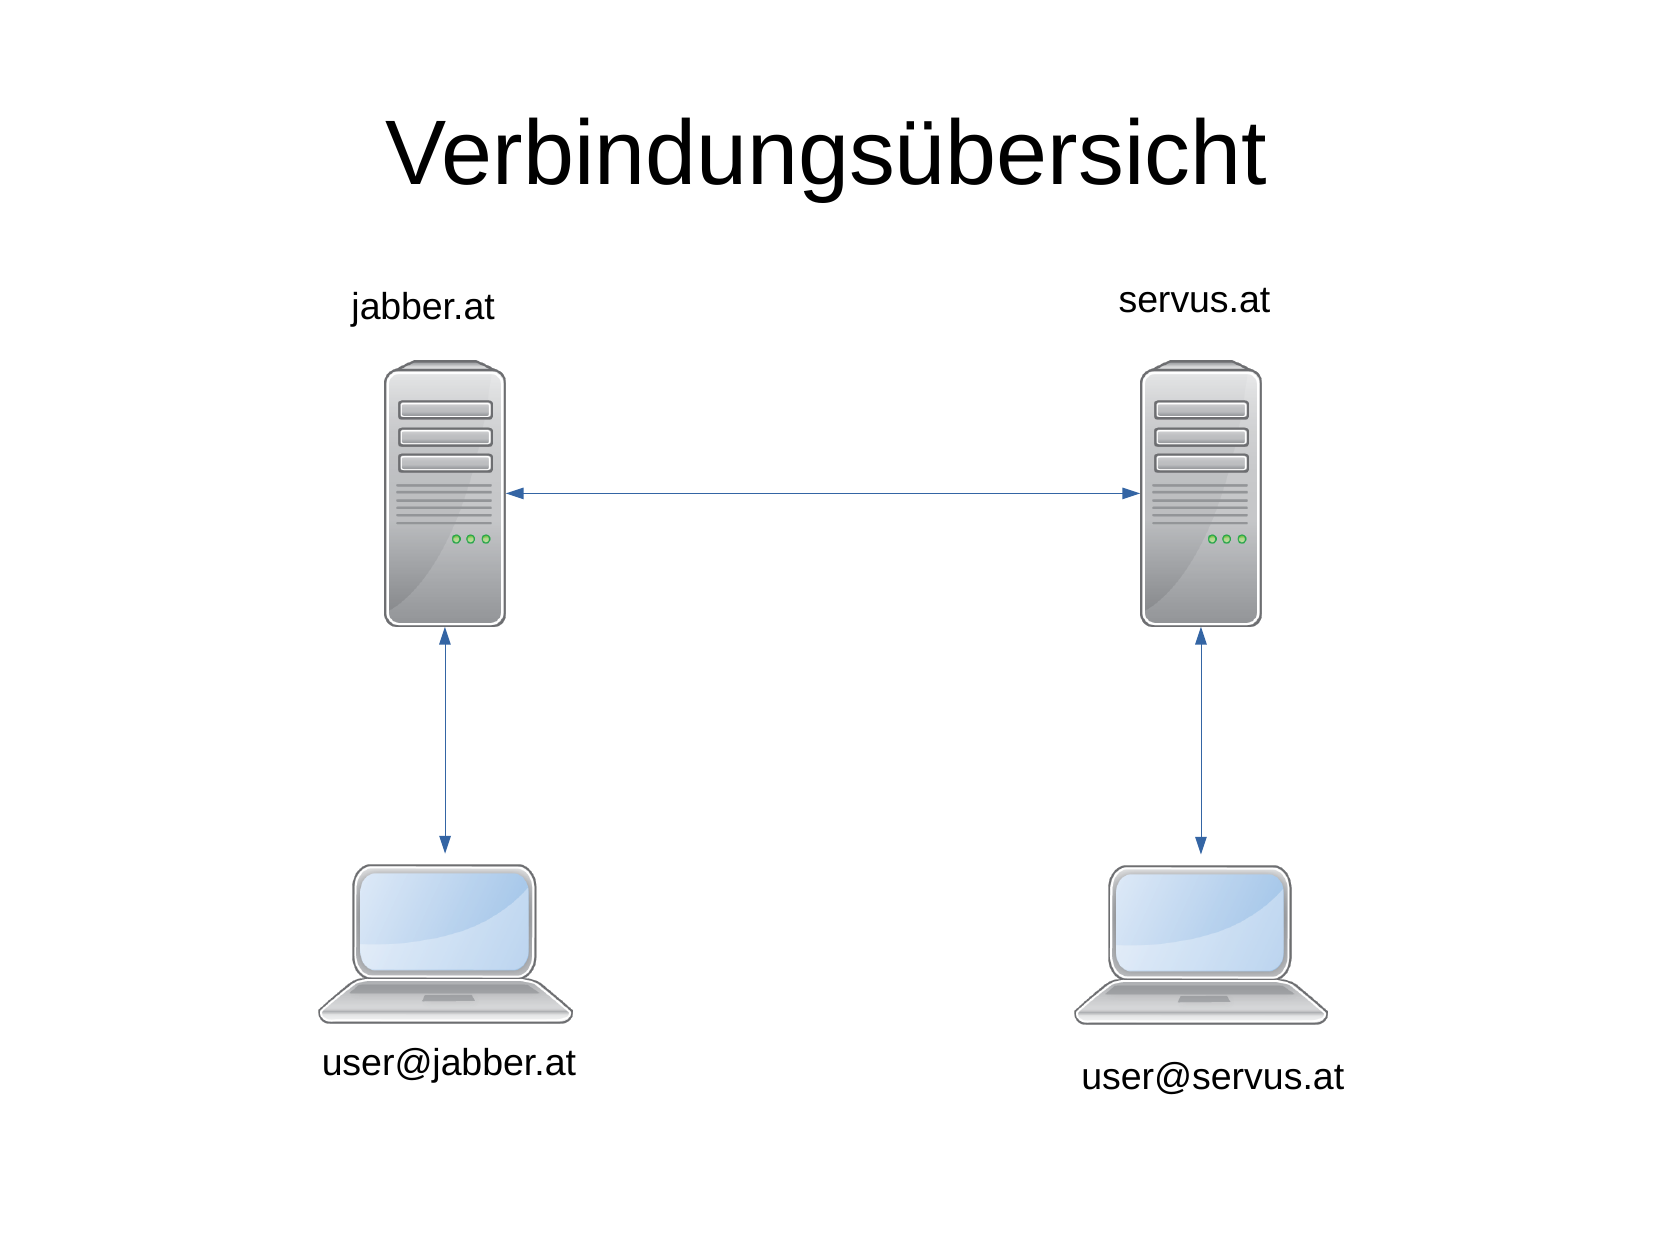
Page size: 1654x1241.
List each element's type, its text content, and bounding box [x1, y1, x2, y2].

picture [1063, 854, 1339, 1036]
title Verbindungsübersicht [82, 49, 1571, 257]
text_box servus.at [1103, 271, 1289, 329]
picture [307, 853, 584, 1034]
picture [1140, 360, 1262, 627]
picture [384, 360, 506, 627]
text_box user@servus.at [1066, 1048, 1363, 1106]
text_box jabber.at [336, 278, 522, 336]
text_box user@jabber.at [307, 1034, 596, 1092]
